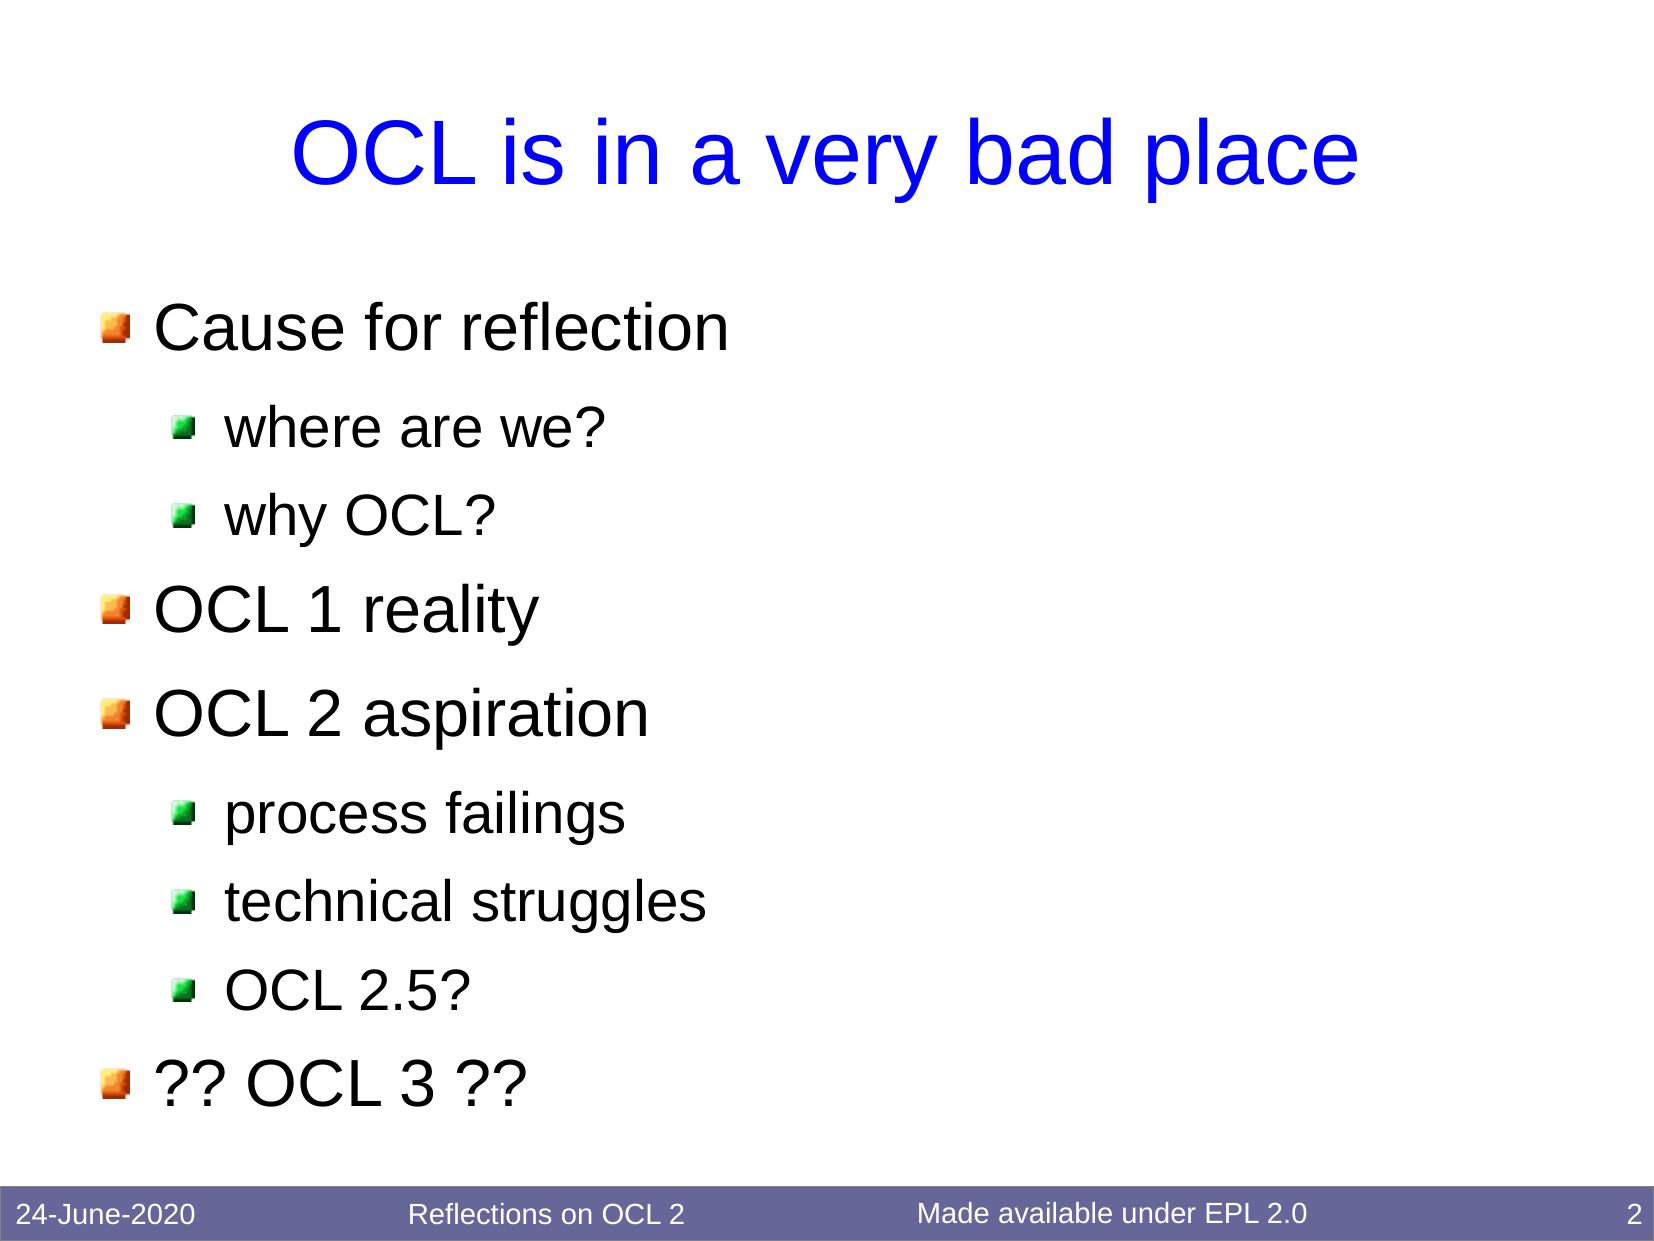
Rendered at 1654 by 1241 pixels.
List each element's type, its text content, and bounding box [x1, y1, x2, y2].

title OCL is in a very bad place [82, 49, 1571, 257]
list Cause for reflection where are we? why OCL? OCL 1 reality OCL 2 aspiration process failings technical struggles OCL 2.5? ?? OCL 3 ?? [82, 290, 1571, 1122]
